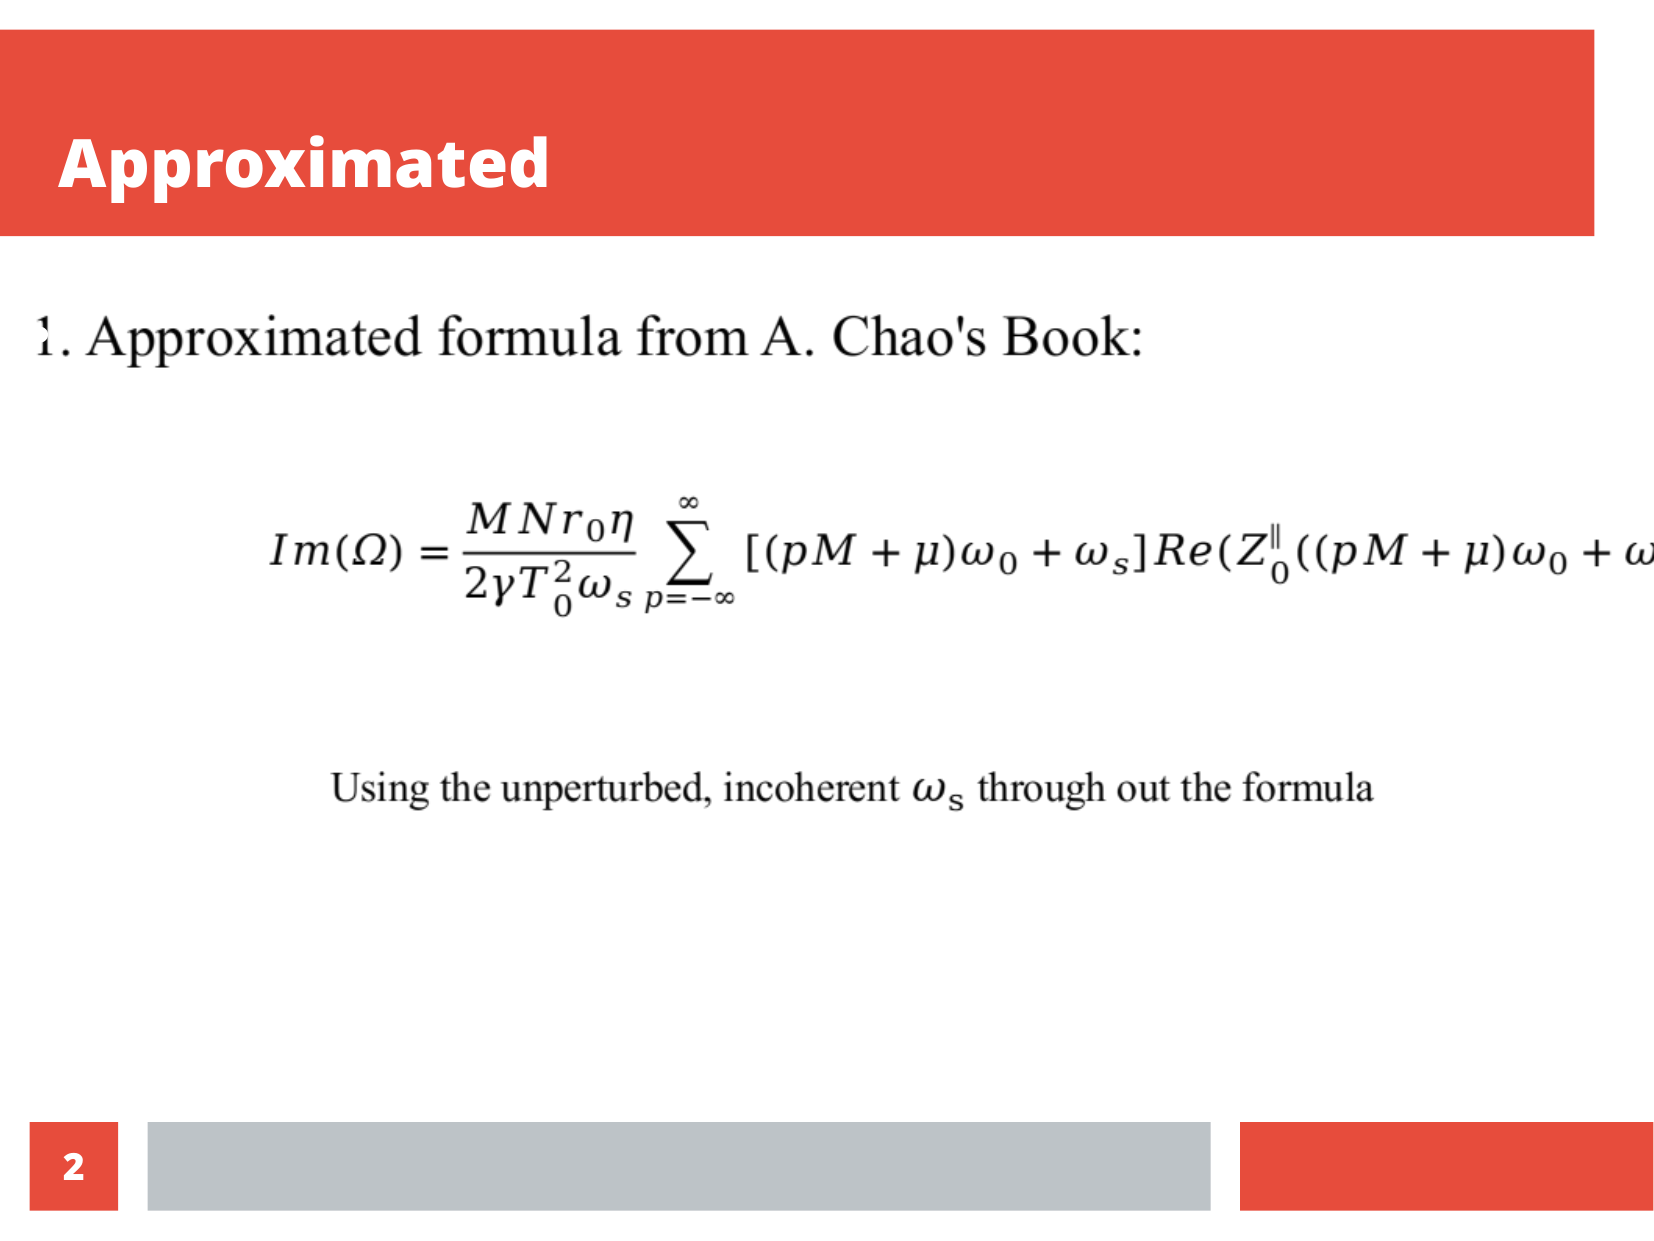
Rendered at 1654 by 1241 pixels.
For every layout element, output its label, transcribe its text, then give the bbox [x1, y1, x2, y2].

title Approximated [59, 59, 1595, 207]
list [15, 299, 1654, 1014]
